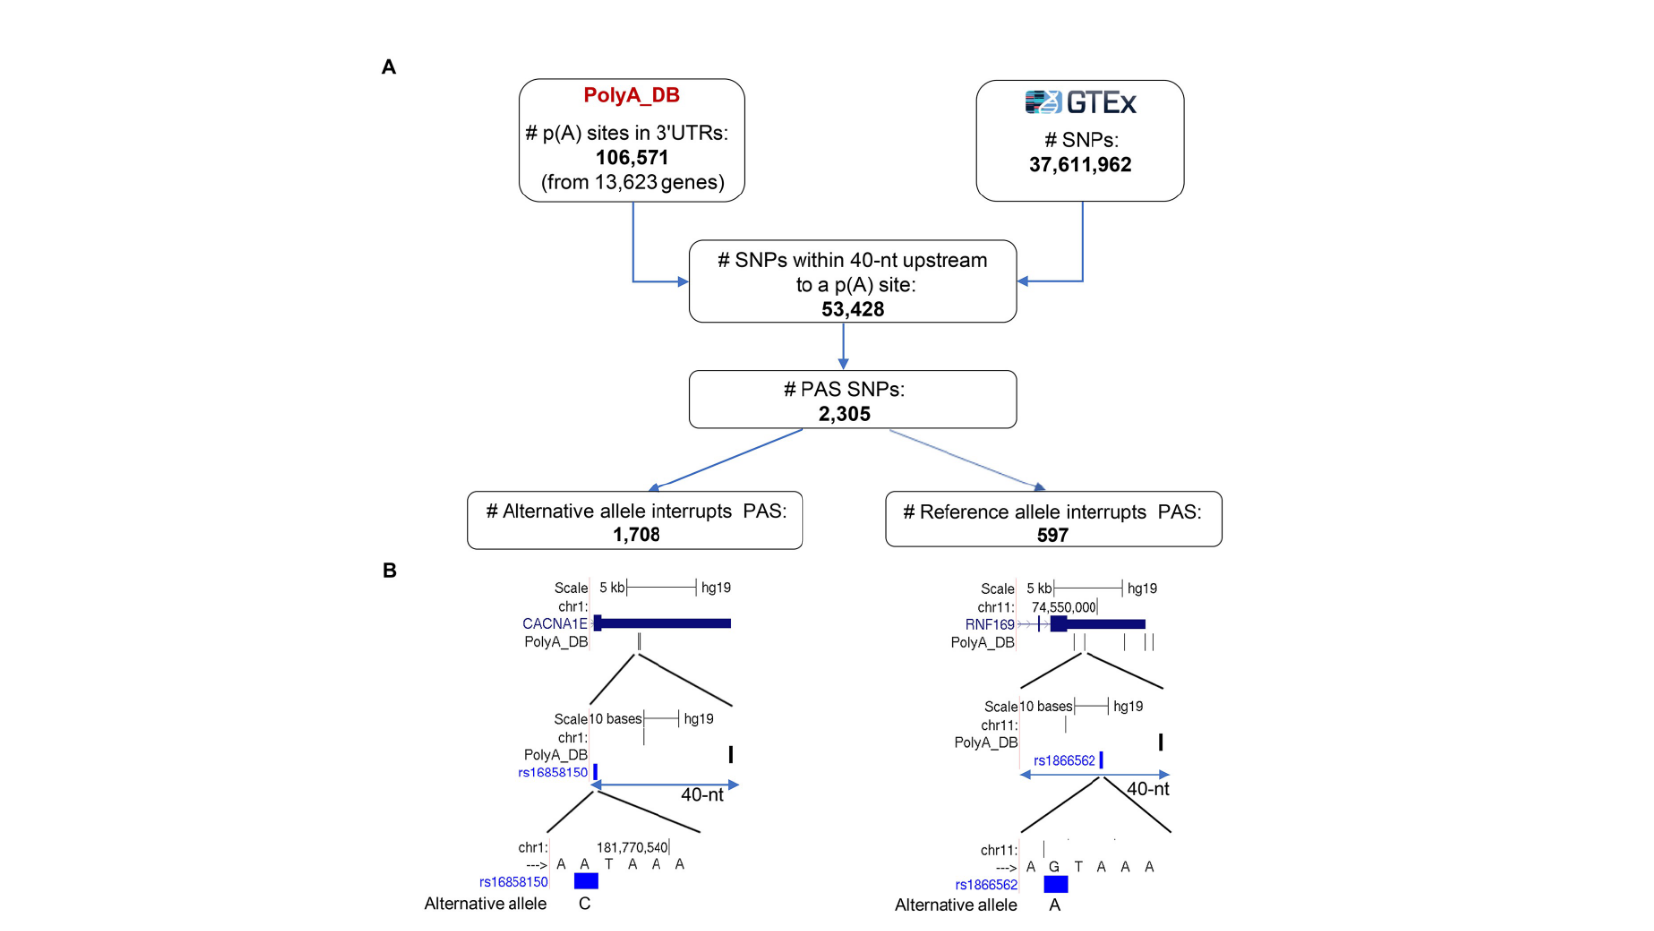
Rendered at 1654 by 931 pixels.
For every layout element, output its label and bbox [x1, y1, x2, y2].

picture [369, 49, 1237, 921]
